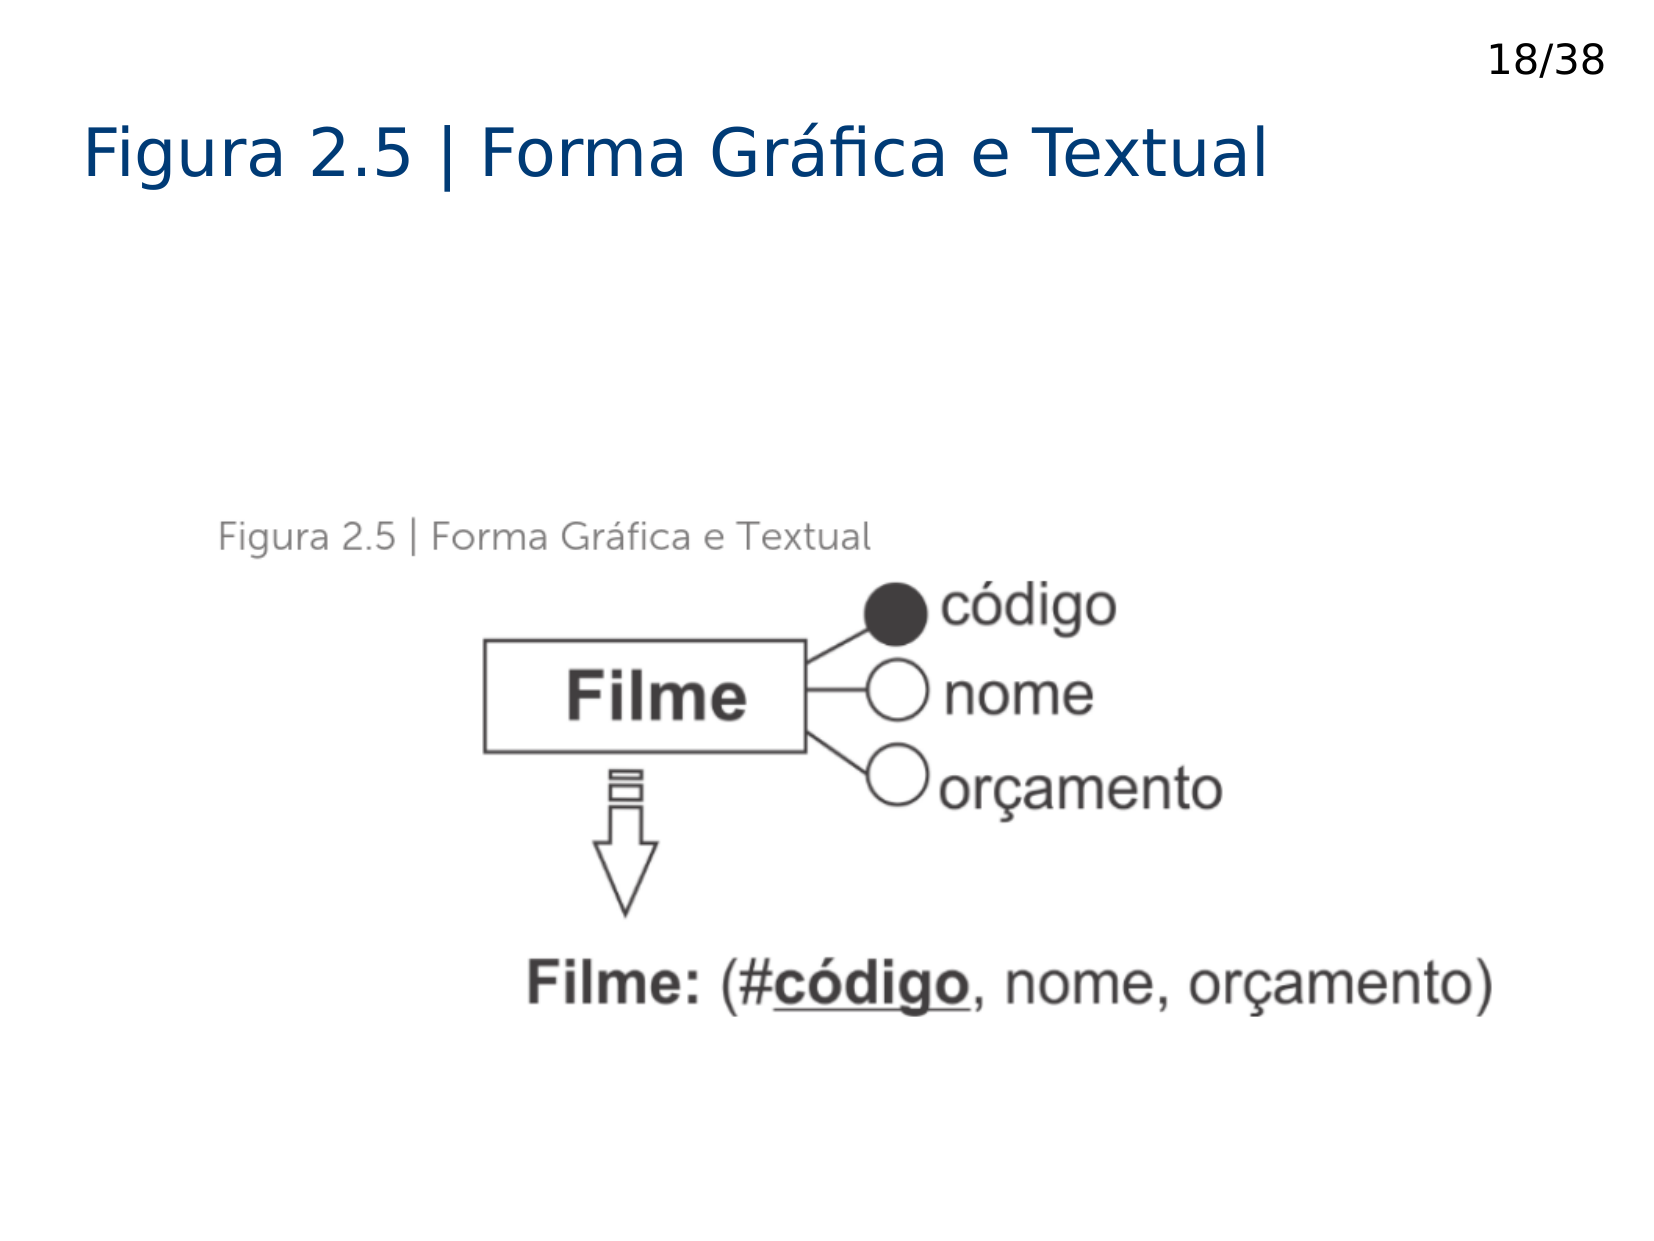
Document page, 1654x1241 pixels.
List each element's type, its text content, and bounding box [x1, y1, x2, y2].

title Figura 2.5 | Forma Gráfica e Textual [82, 82, 1571, 224]
picture [212, 514, 1498, 1031]
